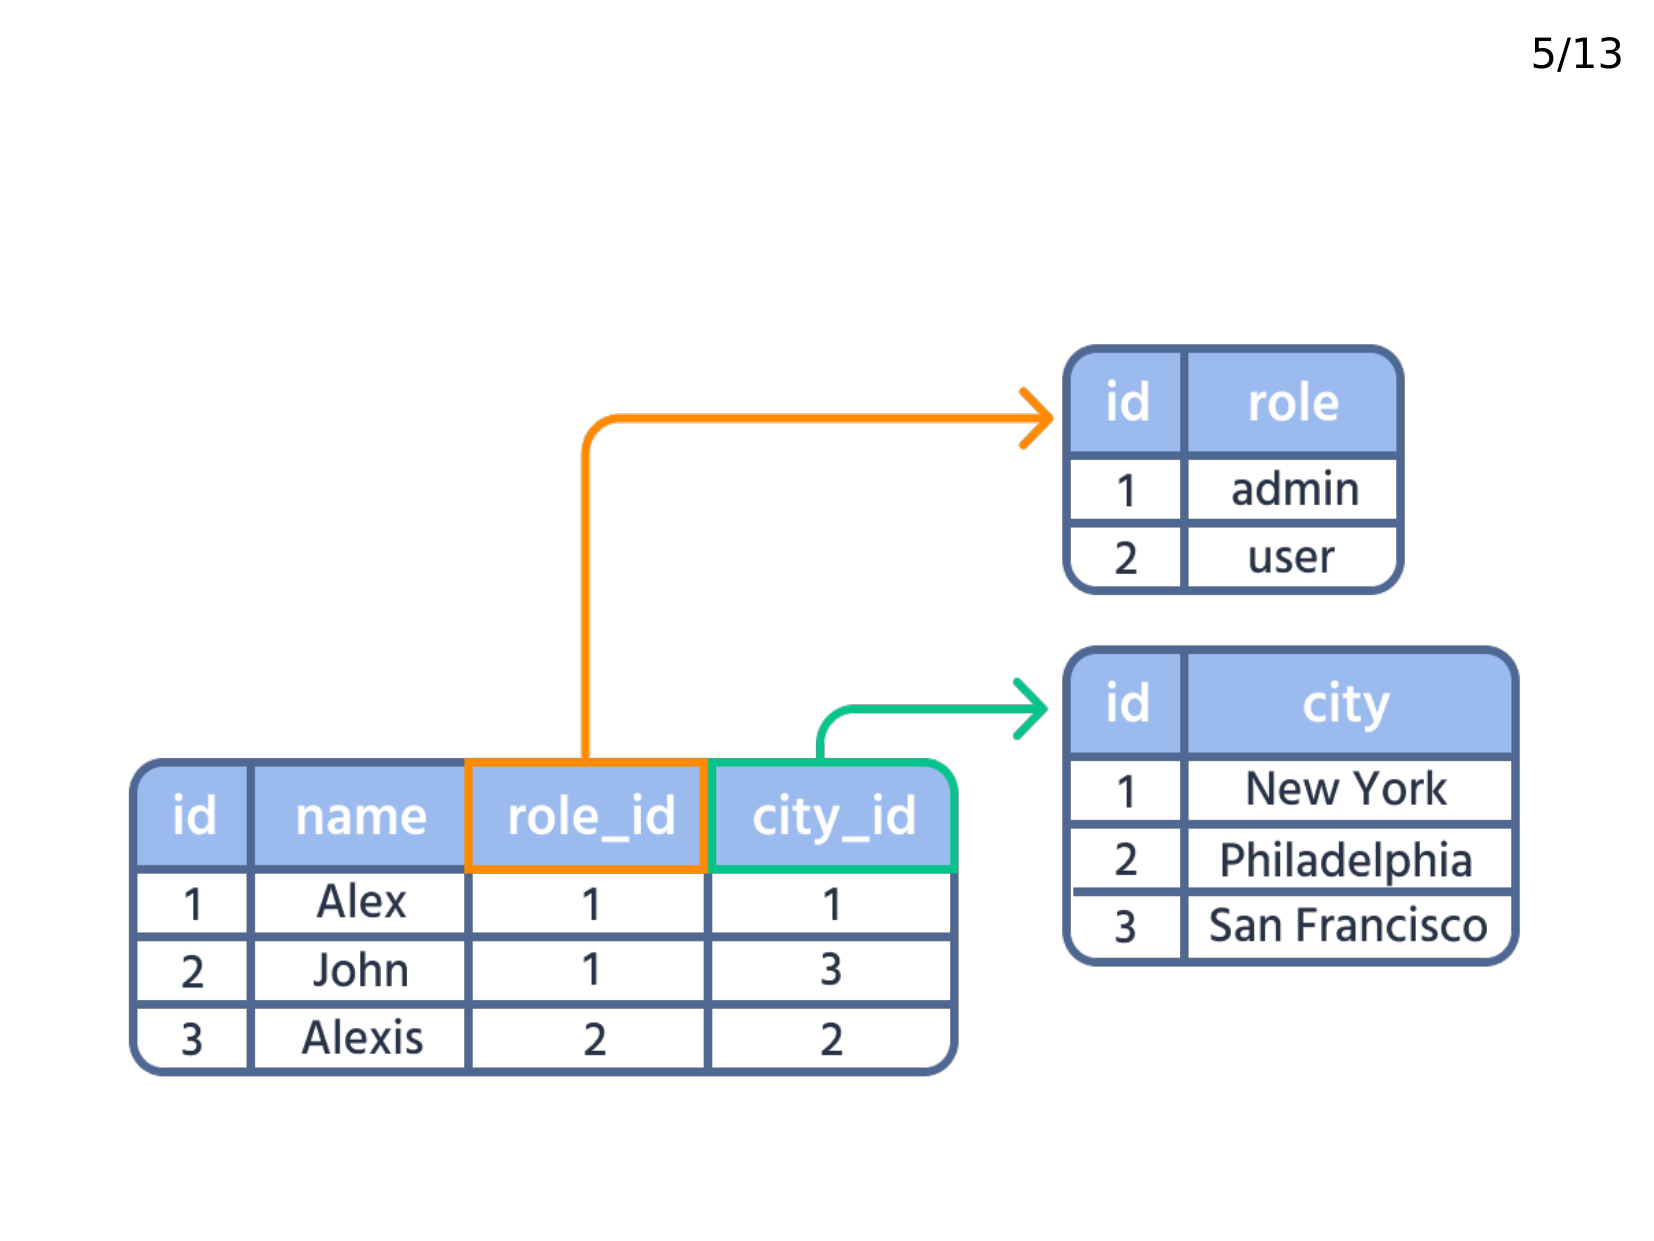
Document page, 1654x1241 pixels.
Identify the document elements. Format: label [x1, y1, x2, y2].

picture [31, 310, 1605, 1111]
